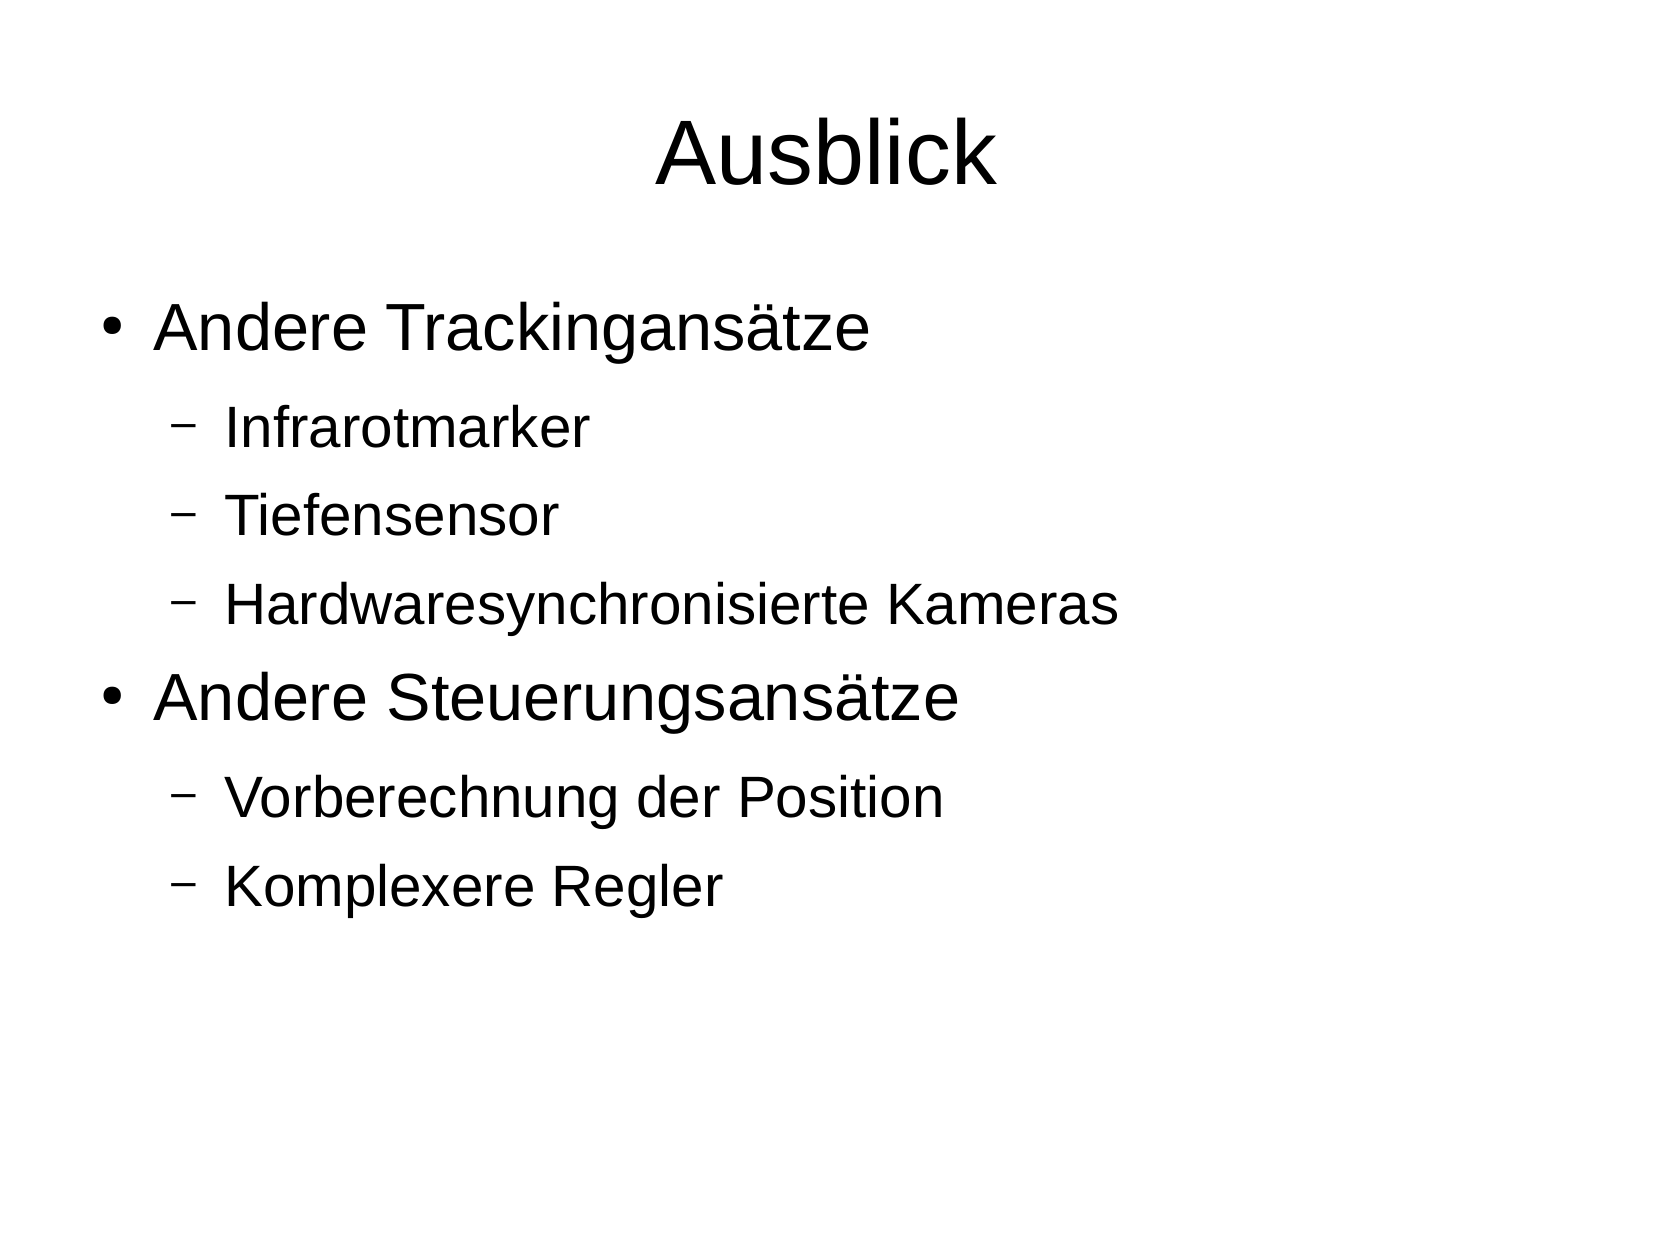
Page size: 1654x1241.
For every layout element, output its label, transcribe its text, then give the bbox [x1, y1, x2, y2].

title Ausblick [82, 49, 1571, 257]
list Andere Trackingansätze Infrarotmarker Tiefensensor Hardwaresynchronisierte Kameras Andere Steuerungsansätze Vorberechnung der Position Komplexere Regler [82, 290, 1571, 1010]
